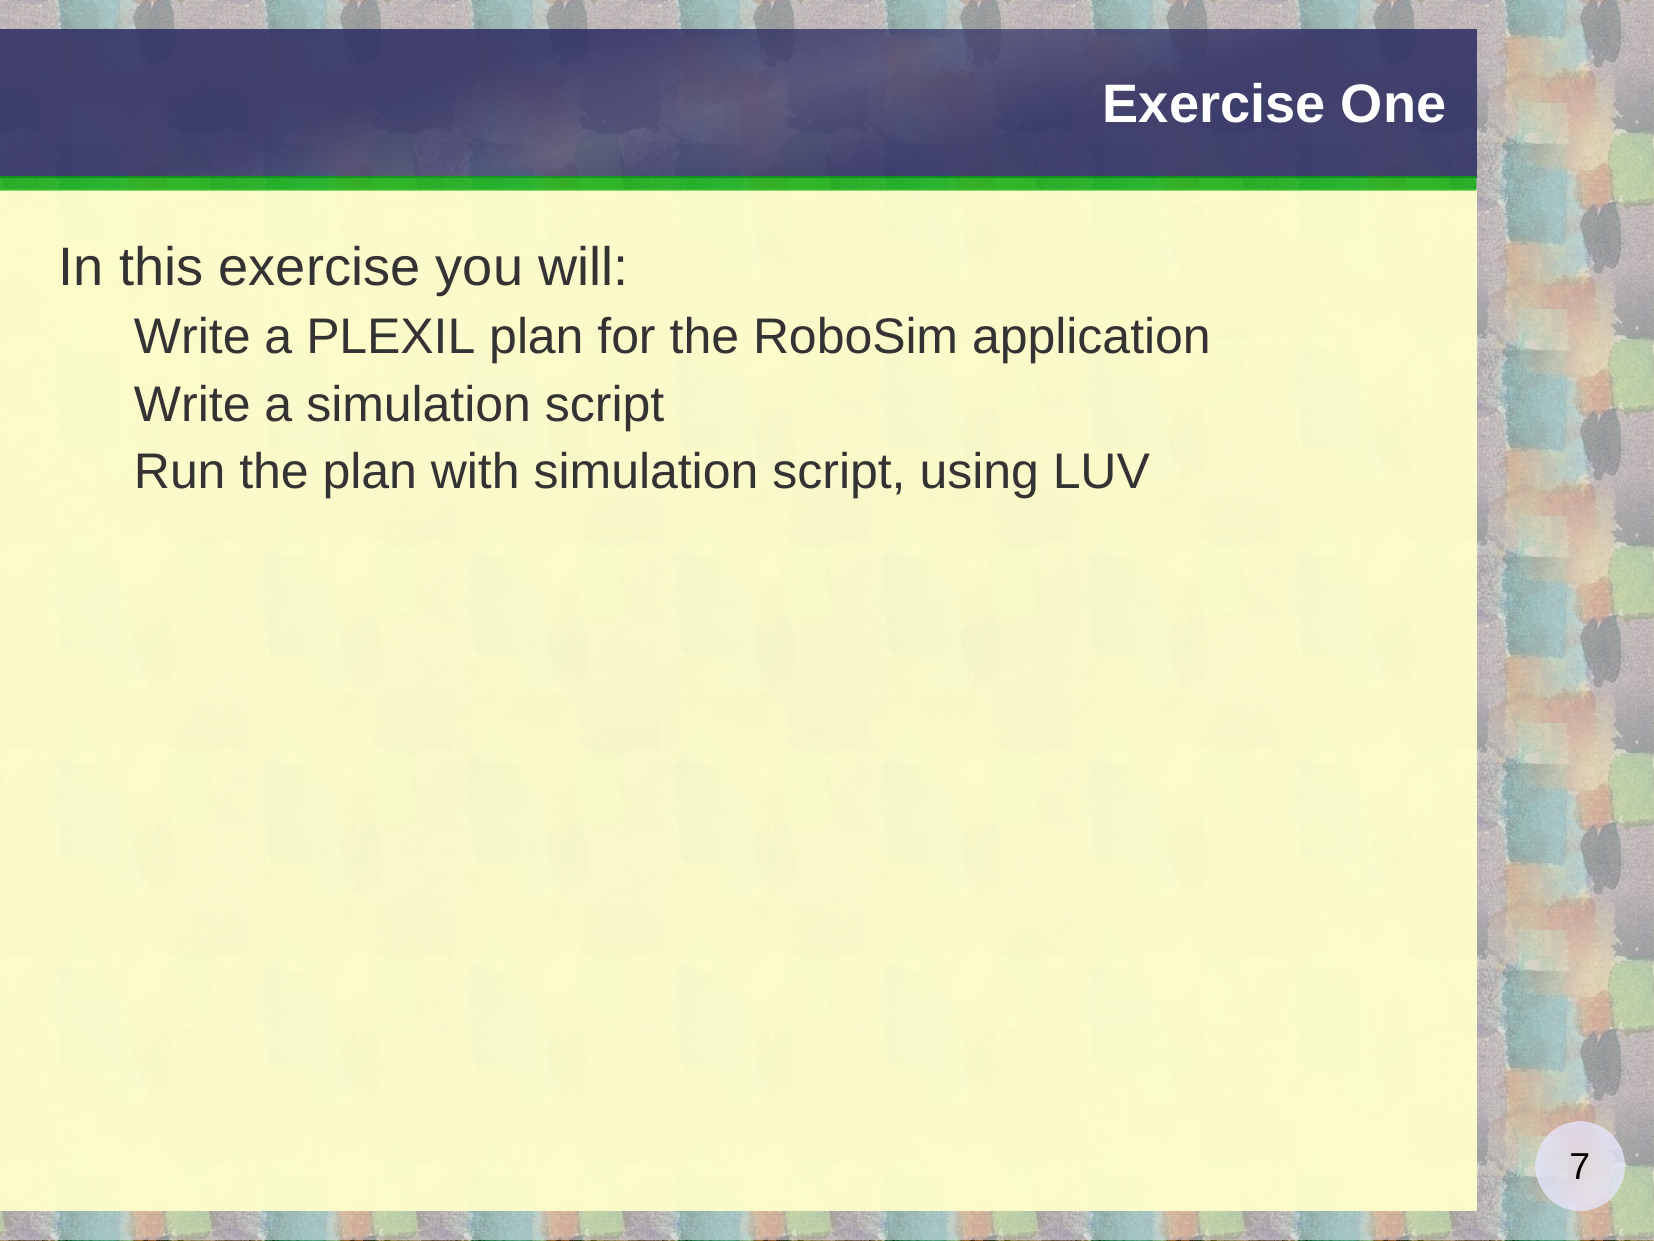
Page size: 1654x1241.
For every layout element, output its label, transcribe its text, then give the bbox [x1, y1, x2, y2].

title Exercise One [29, 59, 1447, 148]
list In this exercise you will: Write a PLEXIL plan for the RoboSim application Write a simulation script Run the plan with simulation script, using LUV [59, 236, 1418, 1182]
